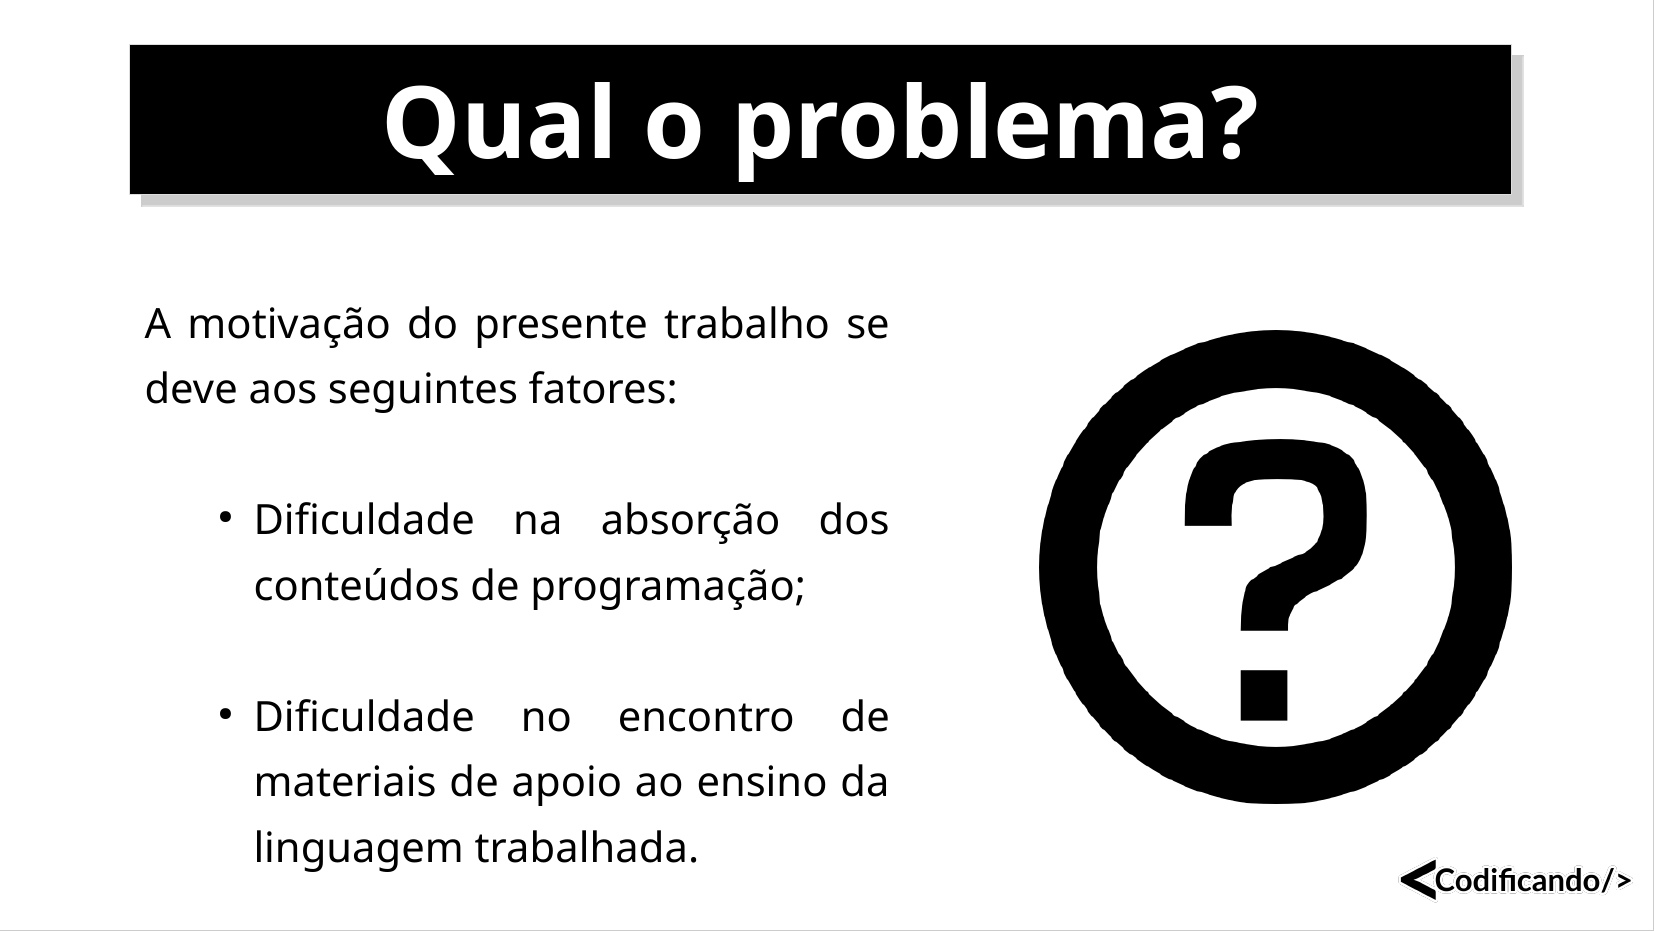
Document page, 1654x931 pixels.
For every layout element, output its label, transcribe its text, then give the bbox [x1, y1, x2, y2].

text_box [0, 0, 1654, 931]
picture [1039, 330, 1654, 931]
text_box Qual o problema? [129, 44, 1512, 195]
text_box A motivação do presente trabalho se deve aos seguintes fatores: Dificuldade na absorção dos conteúdos de programação; Dificuldade no encontro de materiais de apoio ao ensino da linguagem trabalhada. [129, 277, 910, 843]
